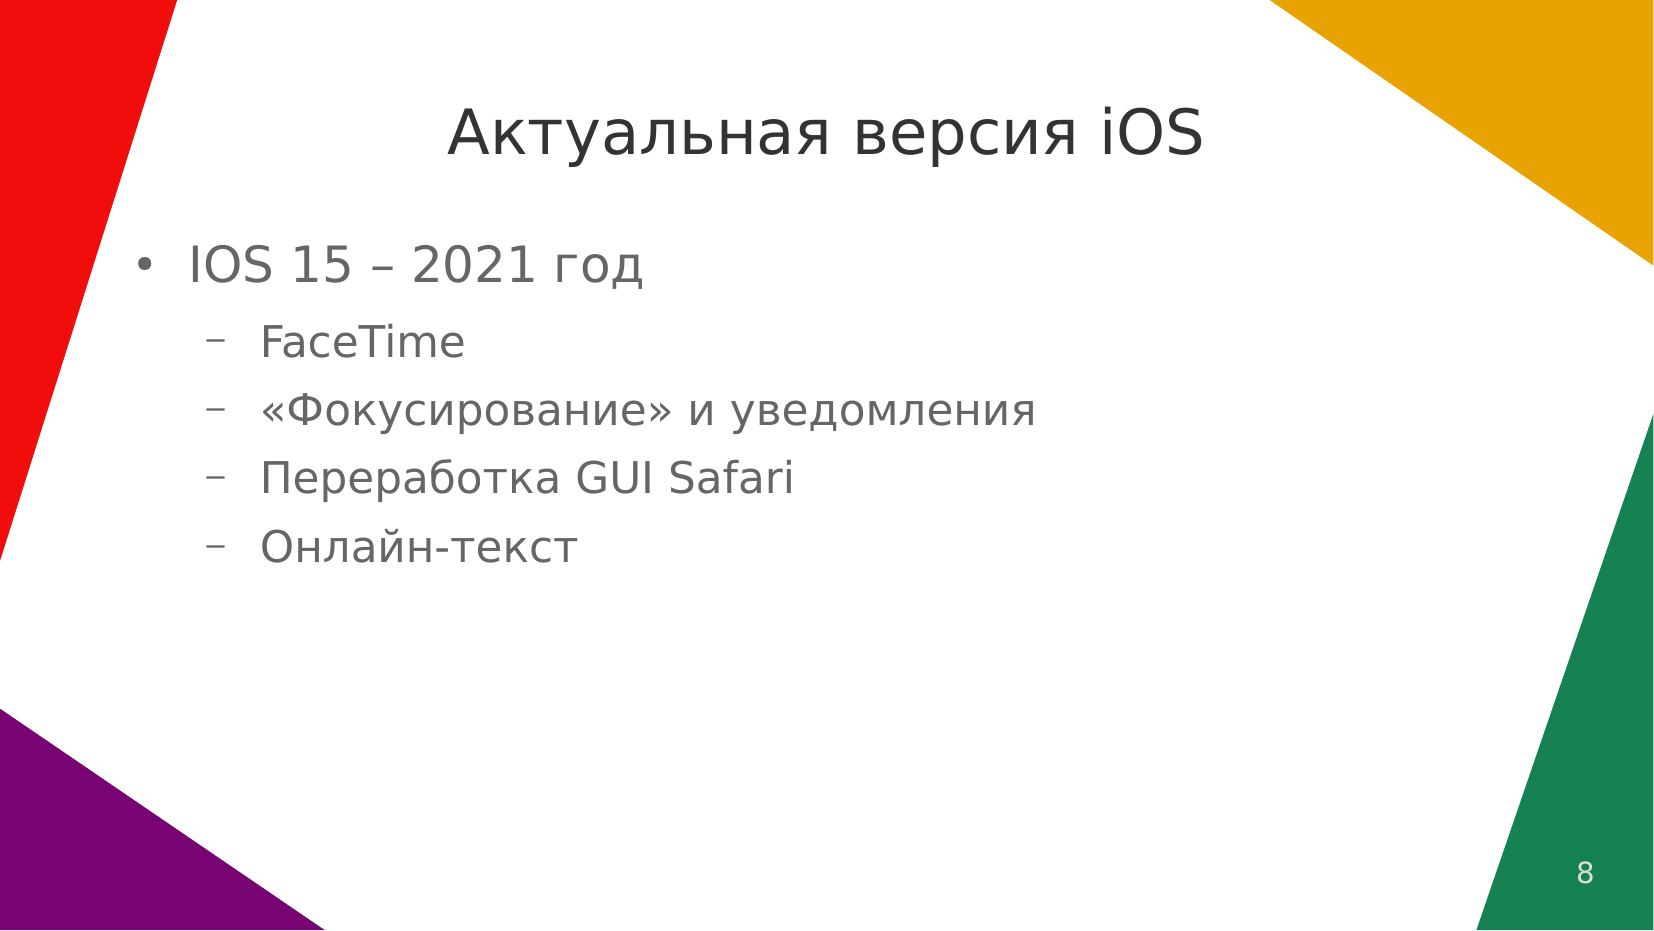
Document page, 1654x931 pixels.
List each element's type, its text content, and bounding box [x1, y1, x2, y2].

list IOS 15 – 2021 год FaceTime «Фокусирование» и уведомления Переработка GUI Safari Онлайн-текст [118, 236, 1536, 827]
title Актуальная версия iOS [118, 59, 1536, 207]
